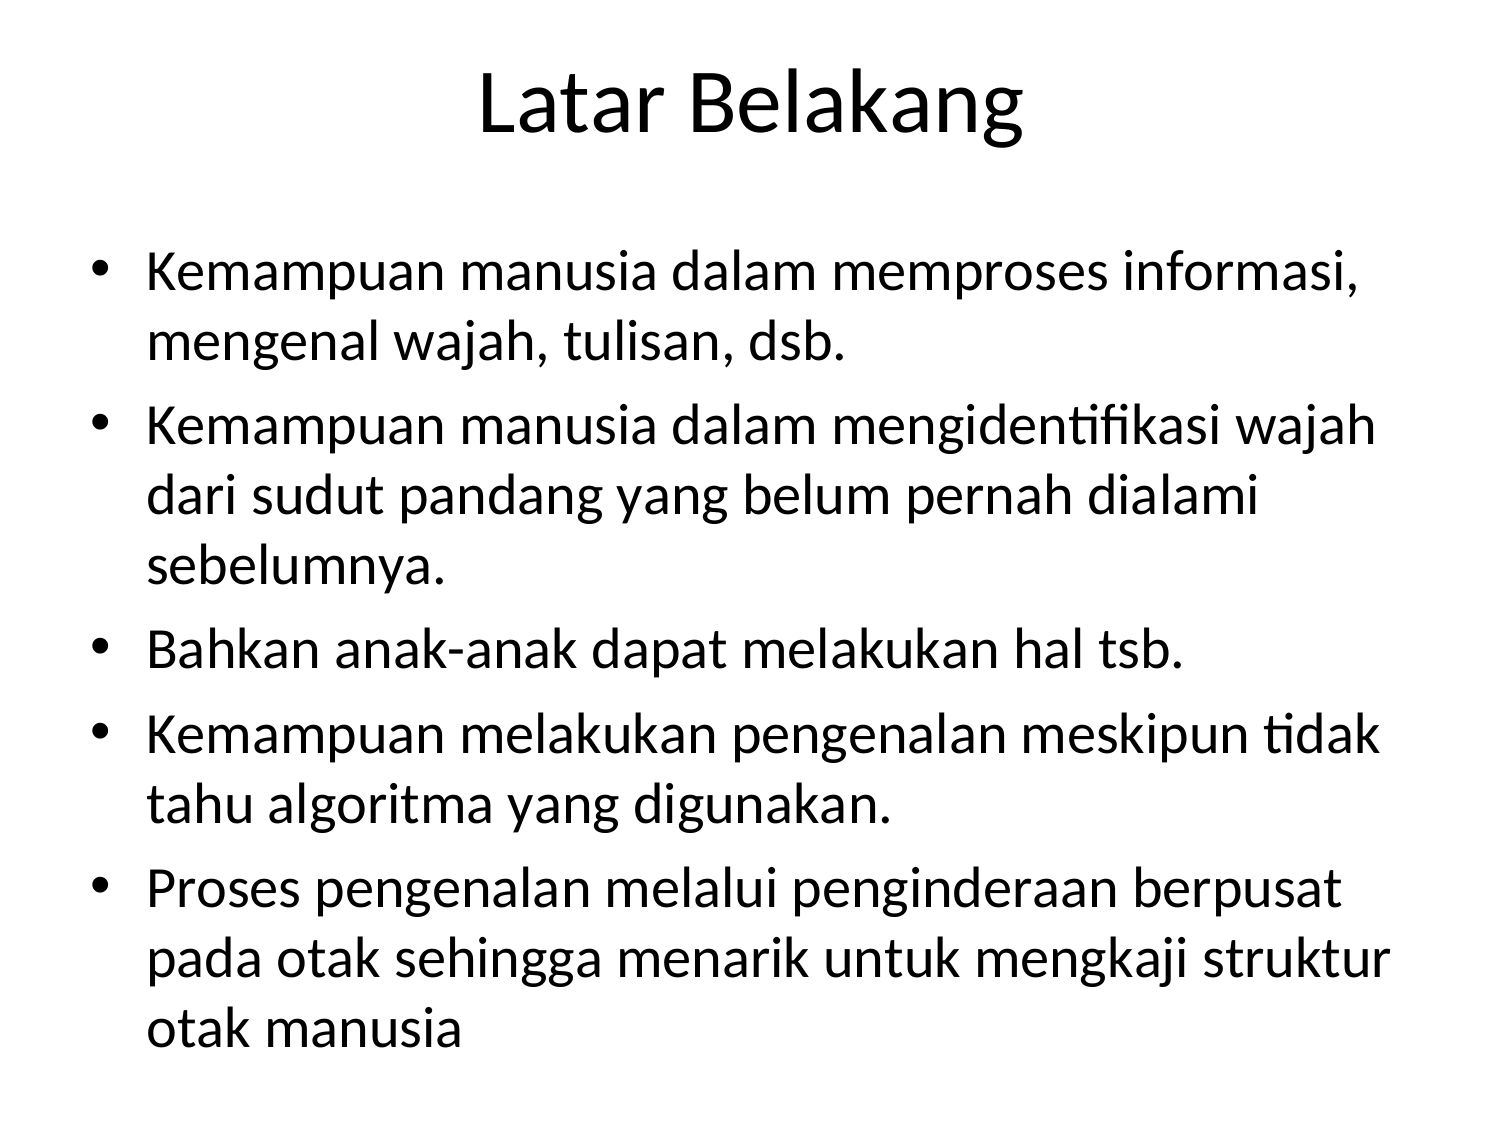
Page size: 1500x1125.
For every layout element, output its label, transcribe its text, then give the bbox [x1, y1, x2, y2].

list Kemampuan manusia dalam memproses informasi, mengenal wajah, tulisan, dsb. Kemampuan manusia dalam mengidentifikasi wajah dari sudut pandang yang belum pernah dialami sebelumnya. Bahkan anak-anak dapat melakukan hal tsb. Kemampuan melakukan pengenalan meskipun tidak tahu algoritma yang digunakan. Proses pengenalan melalui penginderaan berpusat pada otak sehingga menarik untuk mengkaji struktur otak manusia [74, 224, 1450, 1075]
title Latar Belakang [78, 2, 1425, 190]
